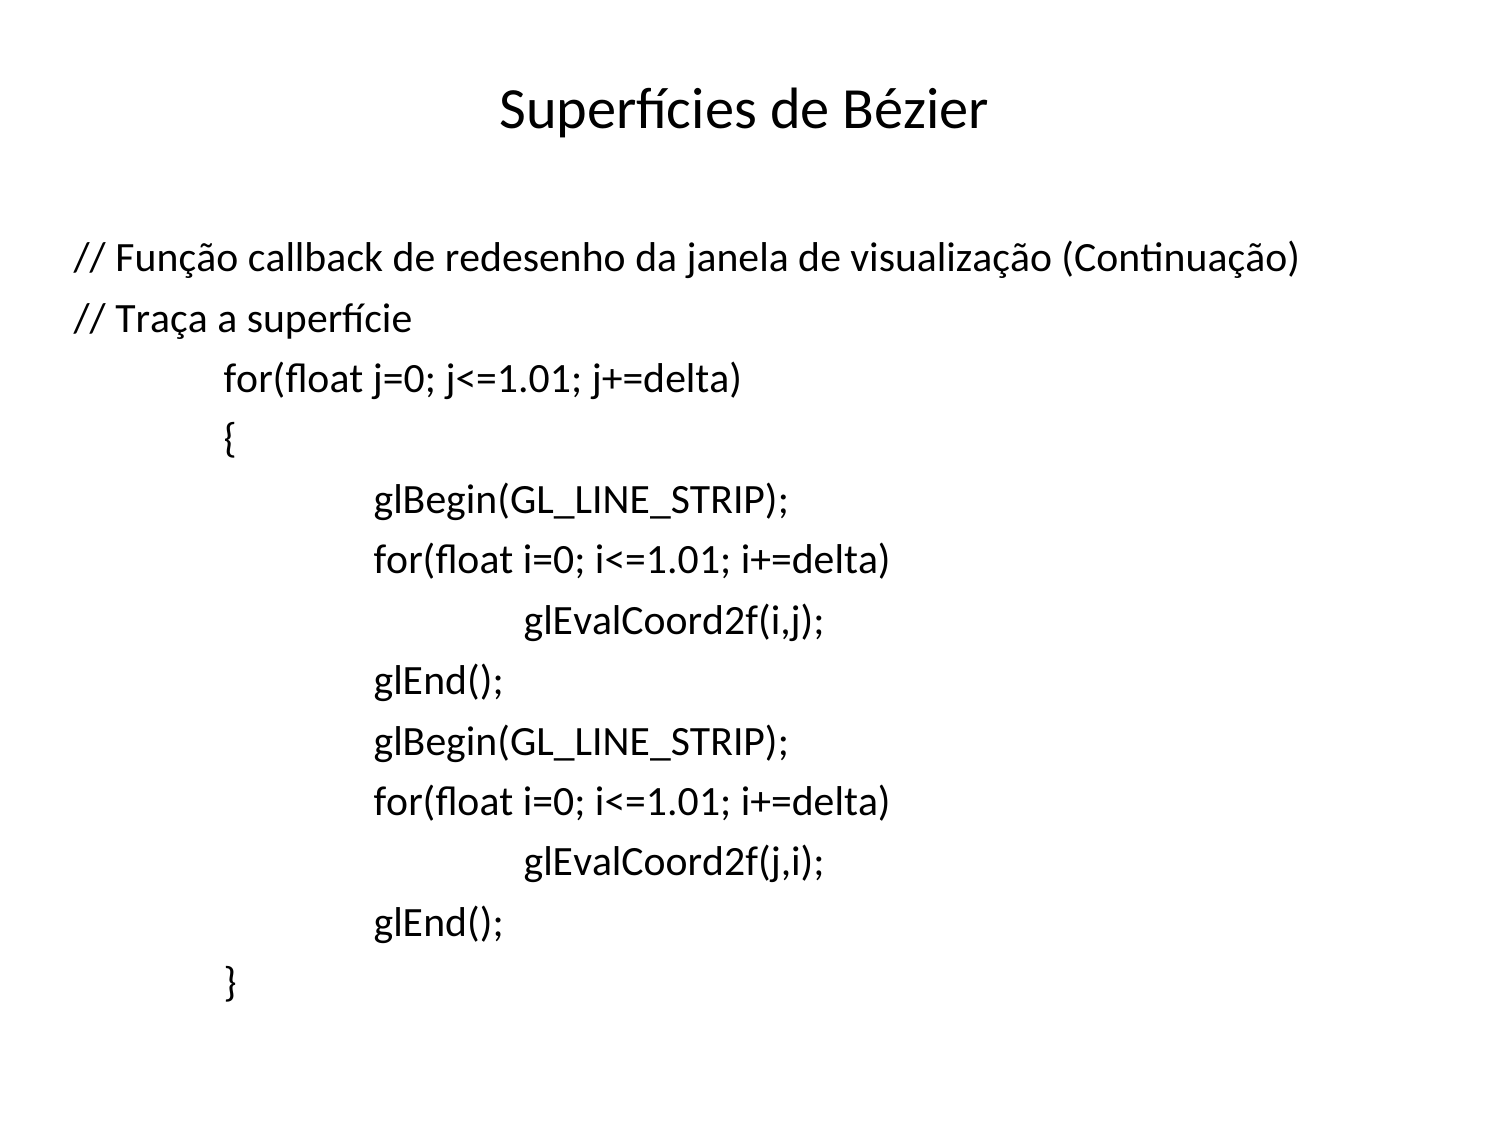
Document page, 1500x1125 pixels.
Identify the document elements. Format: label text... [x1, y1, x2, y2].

text_box // Função callback de redesenho da janela de visualização (Continuação) // Traça a superfície for(float j=0; j<=1.01; j+=delta) { glBegin(GL_LINE_STRIP); for(float i=0; i<=1.01; i+=delta) glEvalCoord2f(i,j); glEnd(); glBegin(GL_LINE_STRIP); for(float i=0; i<=1.01; i+=delta) glEvalCoord2f(j,i); glEnd(); } [58, 222, 1336, 1124]
title Superfícies de Bézier [23, 46, 1465, 165]
